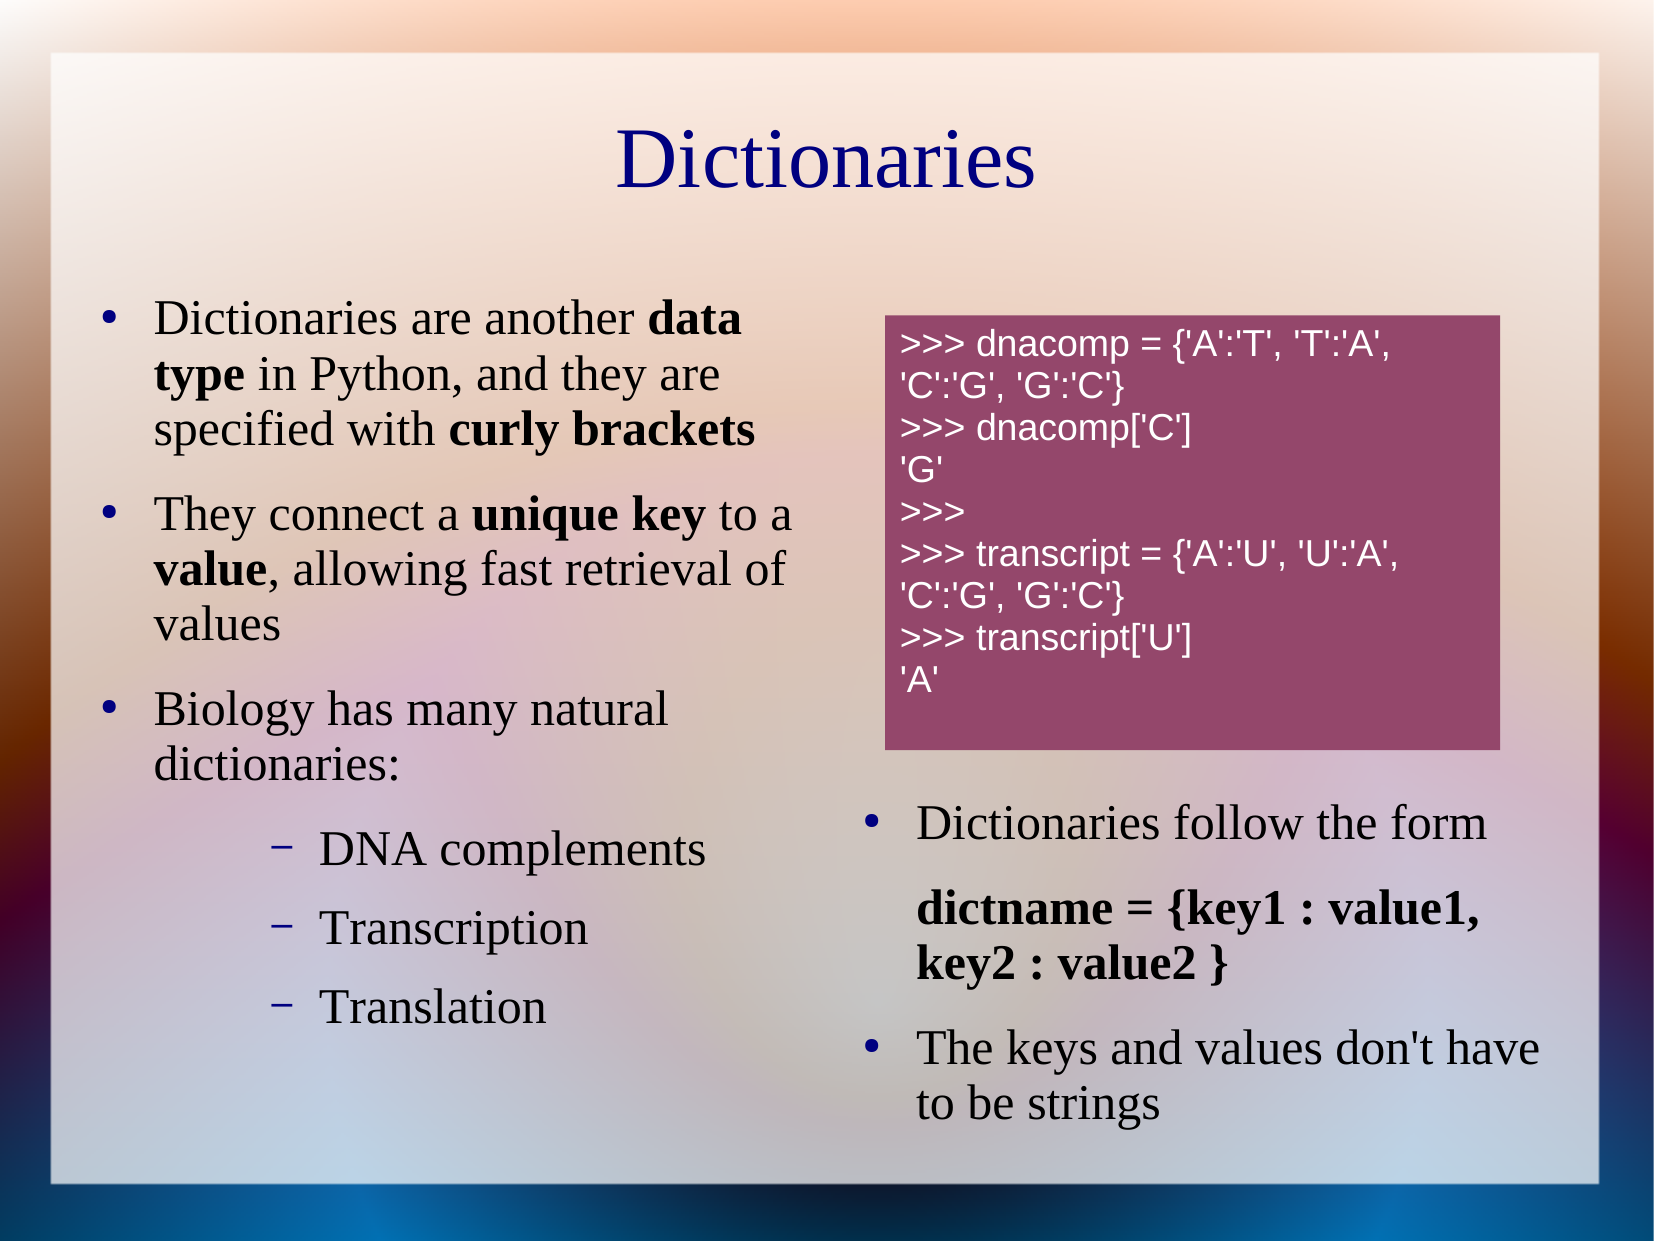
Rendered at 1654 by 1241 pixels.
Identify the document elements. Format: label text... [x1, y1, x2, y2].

picture [0, 0, 1654, 1241]
title Dictionaries [82, 55, 1571, 263]
list Dictionaries are another data type in Python, and they are specified with curly brackets They connect a unique key to a value, allowing fast retrieval of values Biology has many natural dictionaries: DNA complements Transcription Translation [82, 290, 809, 1035]
text_box >>> dnacomp = {'A':'T', 'T':'A', 'C':'G', 'G':'C'} >>> dnacomp['C'] 'G' >>> >>> transcript = {'A':'U', 'U':'A', 'C':'G', 'G':'C'} >>> transcript['U'] 'A' [885, 315, 1501, 751]
list Dictionaries follow the form dictname = {key1 : value1, key2 : value2 } The keys and values don't have to be strings [845, 795, 1572, 1141]
